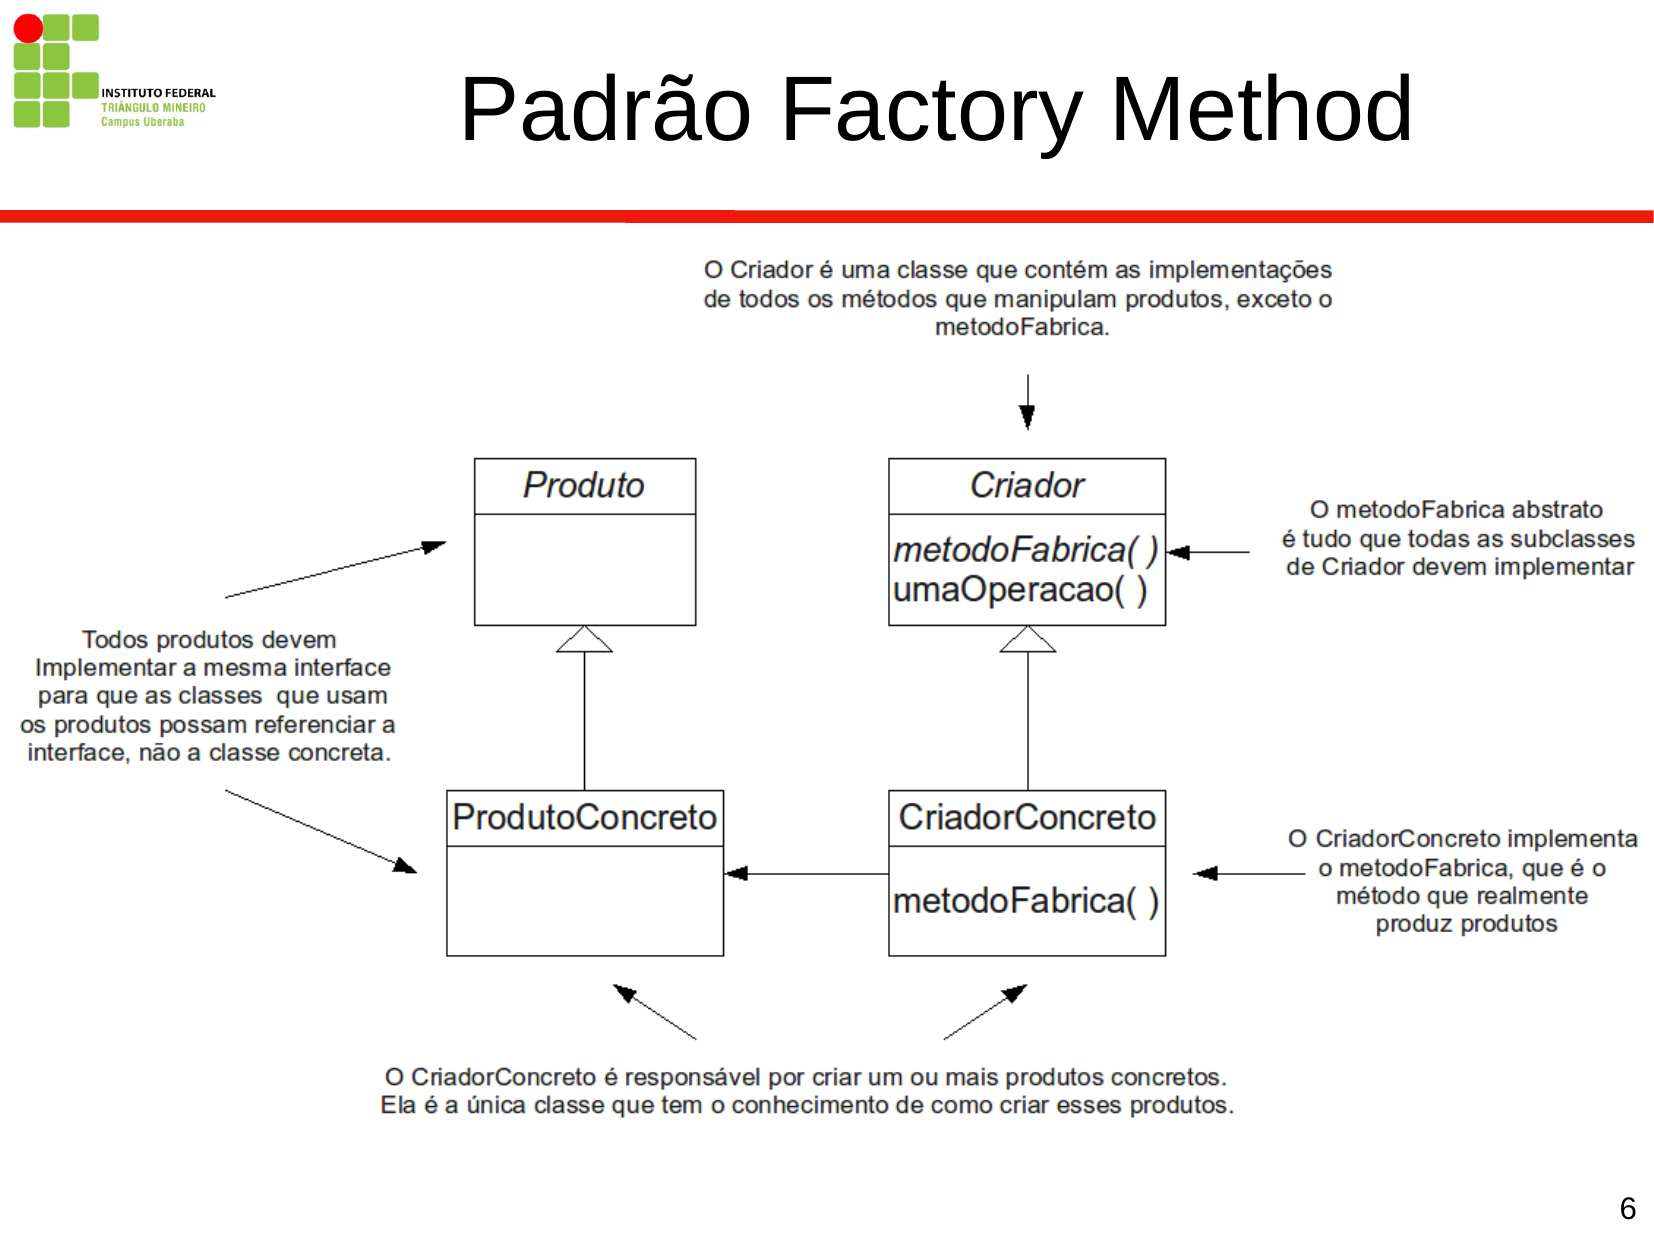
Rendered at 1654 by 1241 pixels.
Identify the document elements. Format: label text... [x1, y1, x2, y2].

picture [0, 249, 1654, 1128]
picture [0, 2, 228, 139]
text_box Padrão Factory Method [253, 0, 1622, 207]
text_box <number> [1185, 1179, 1654, 1220]
